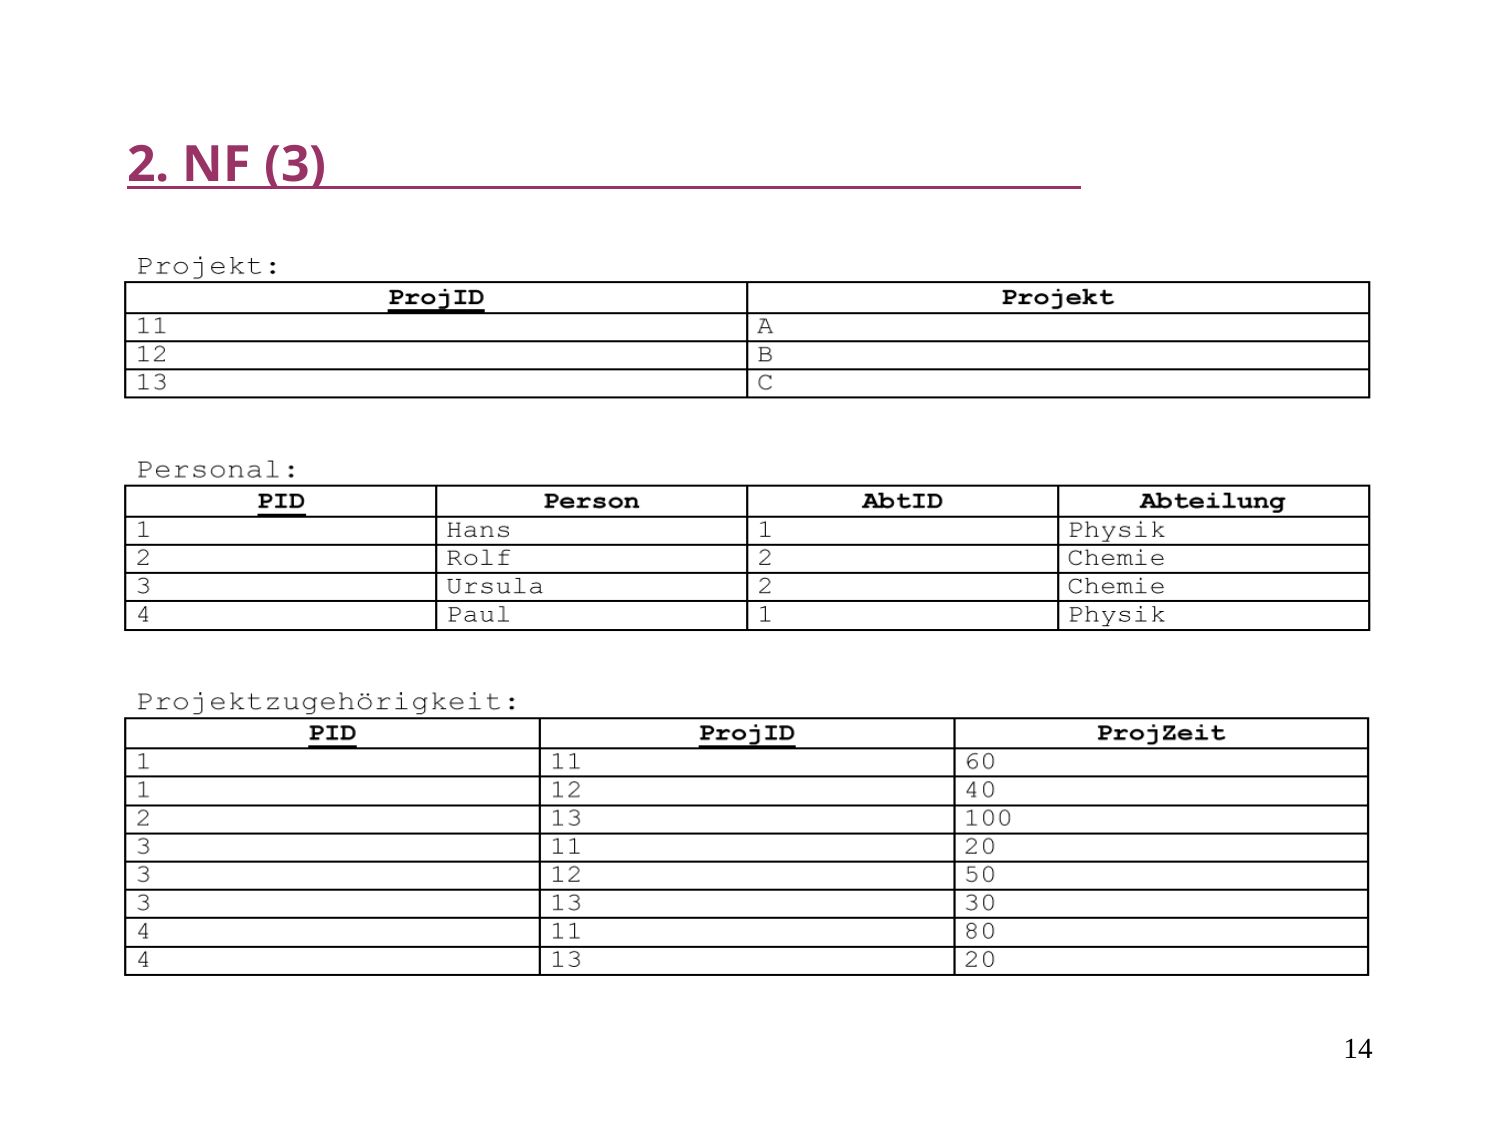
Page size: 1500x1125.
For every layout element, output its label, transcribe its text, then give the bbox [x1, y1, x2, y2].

title 2. NF (3) [112, 99, 1388, 226]
picture [112, 237, 1388, 1000]
